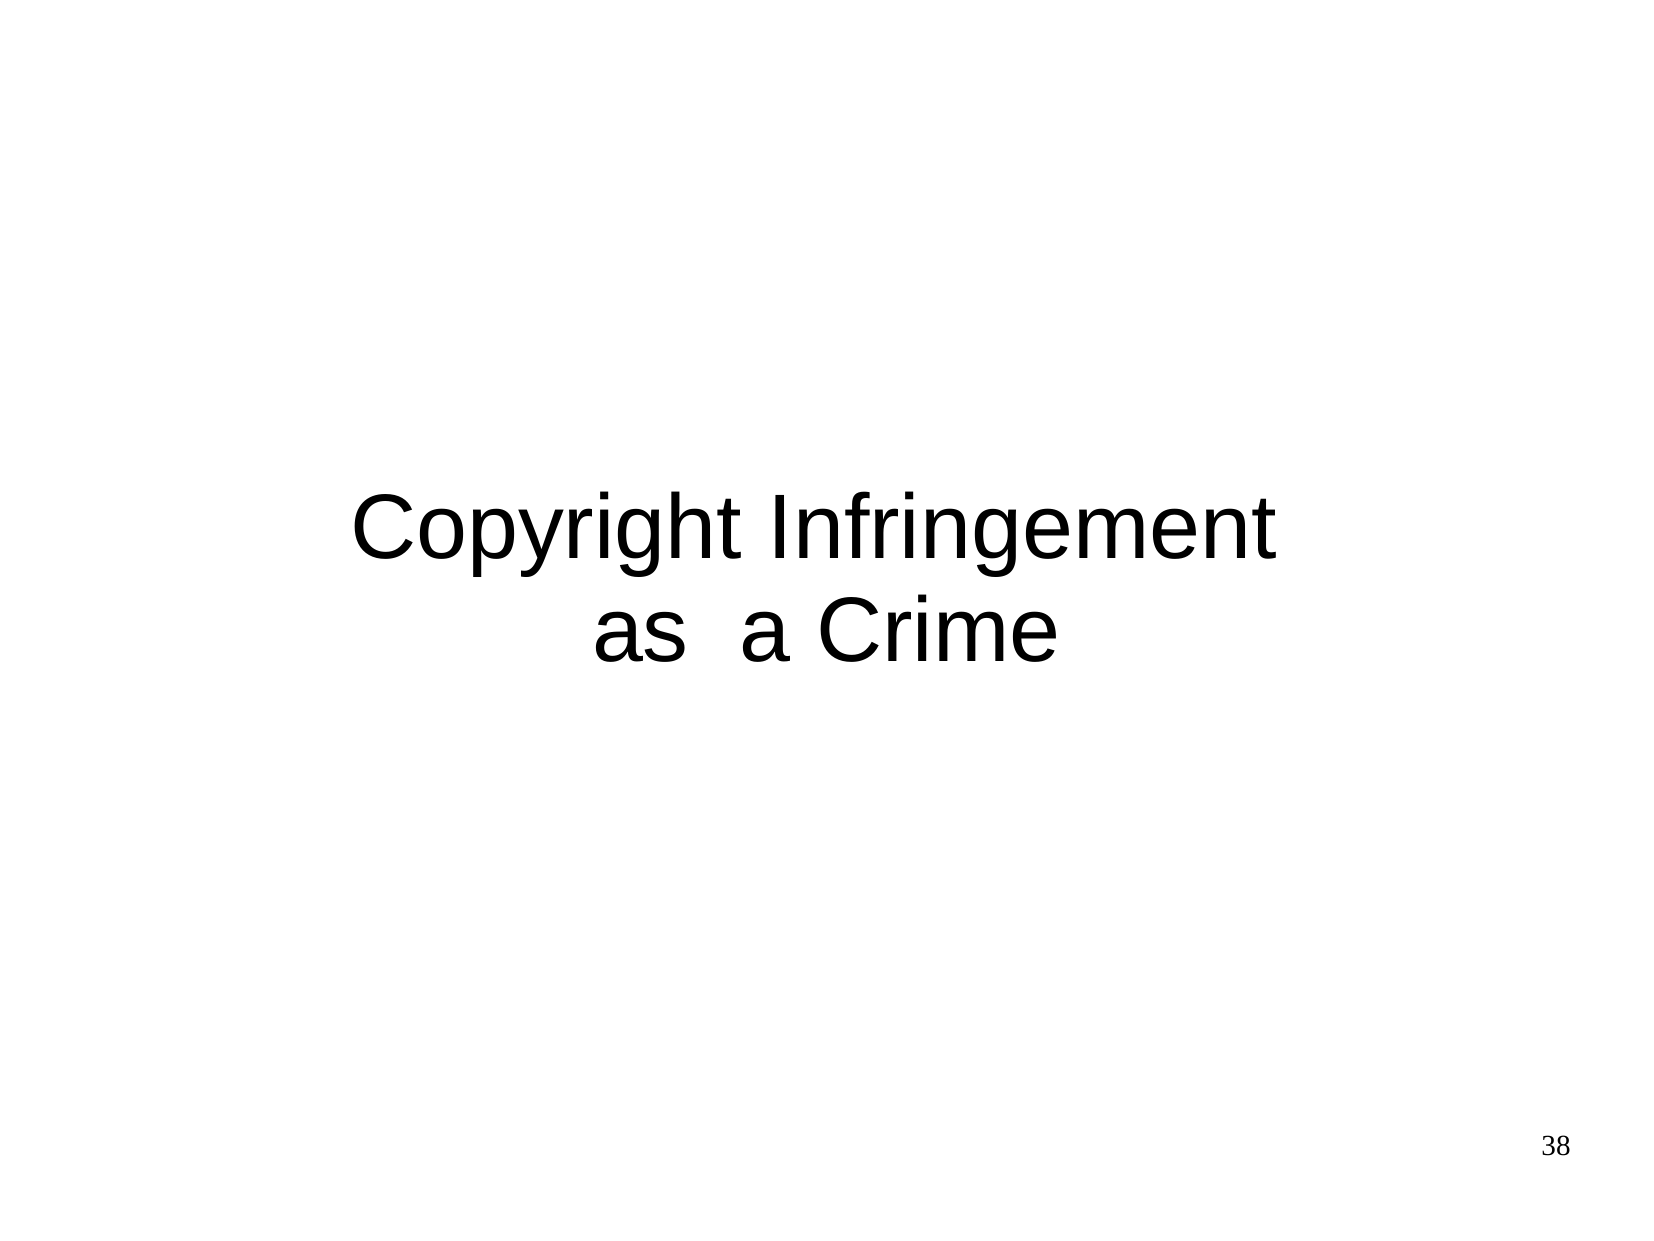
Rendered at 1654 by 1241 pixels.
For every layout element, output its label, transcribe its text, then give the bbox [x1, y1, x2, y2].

title Copyright Infringement as a Crime [82, 474, 1571, 682]
